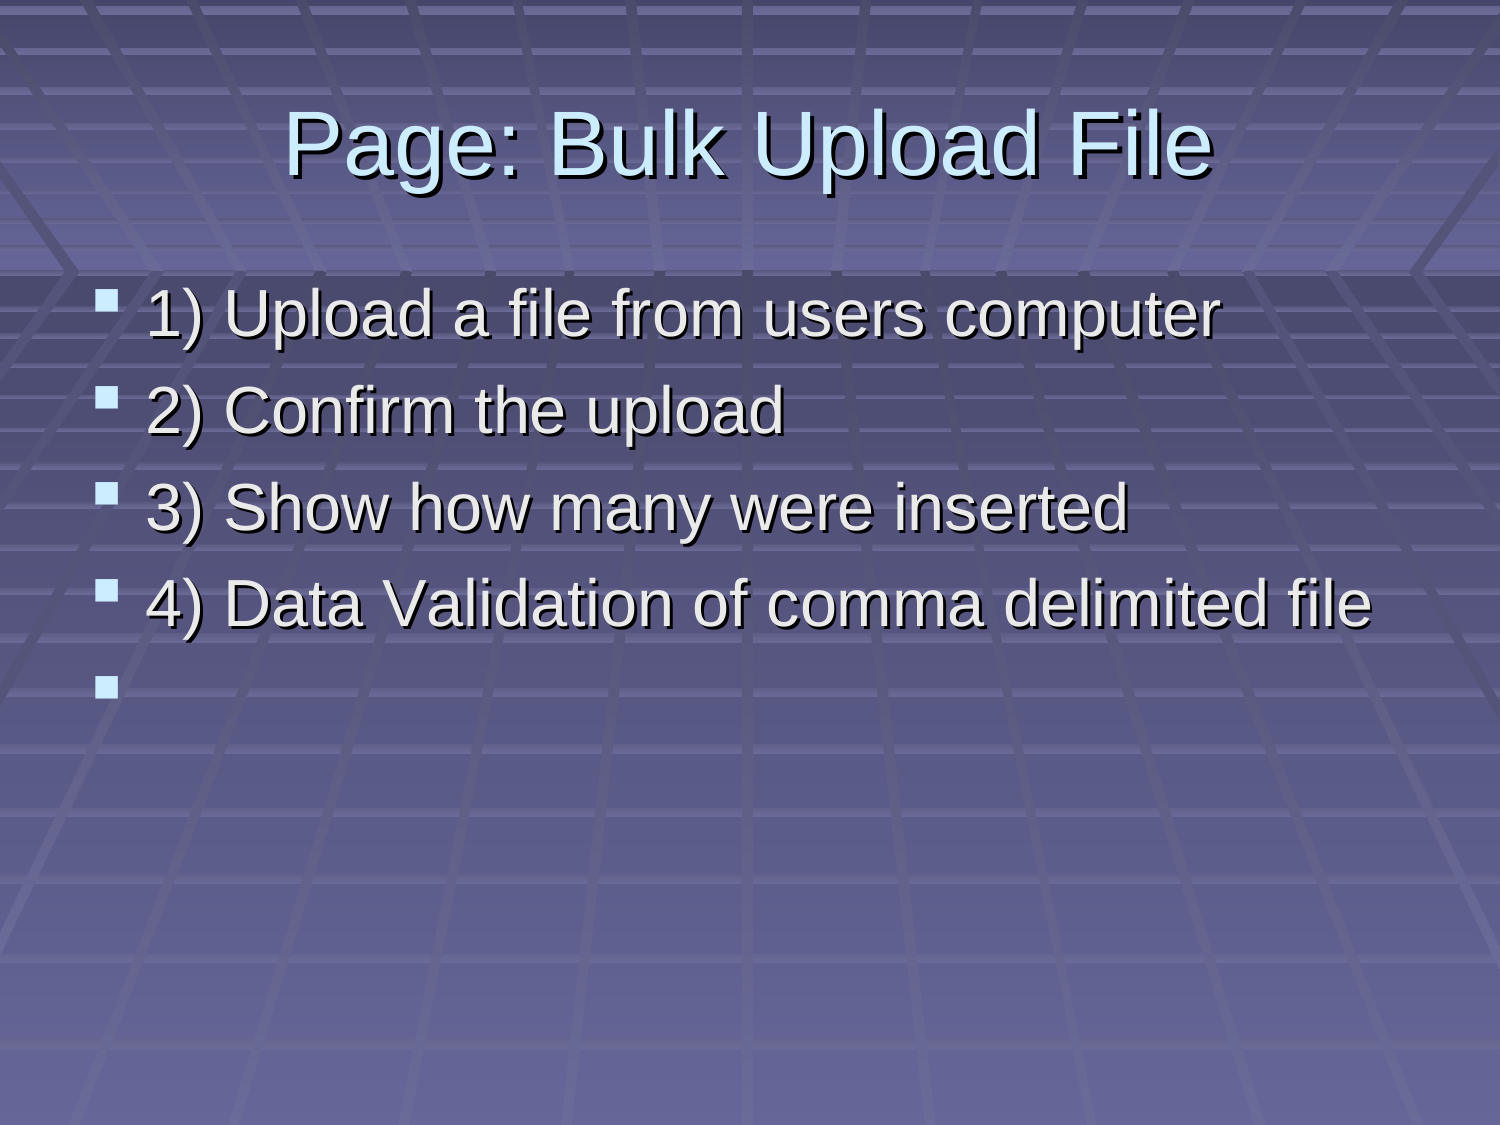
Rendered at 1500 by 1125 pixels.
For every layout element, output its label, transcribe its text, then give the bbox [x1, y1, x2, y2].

list 1) Upload a file from users computer 2) Confirm the upload 3) Show how many were inserted 4) Data Validation of comma delimited file [74, 262, 1425, 1000]
title Page: Bulk Upload File [74, 44, 1425, 233]
